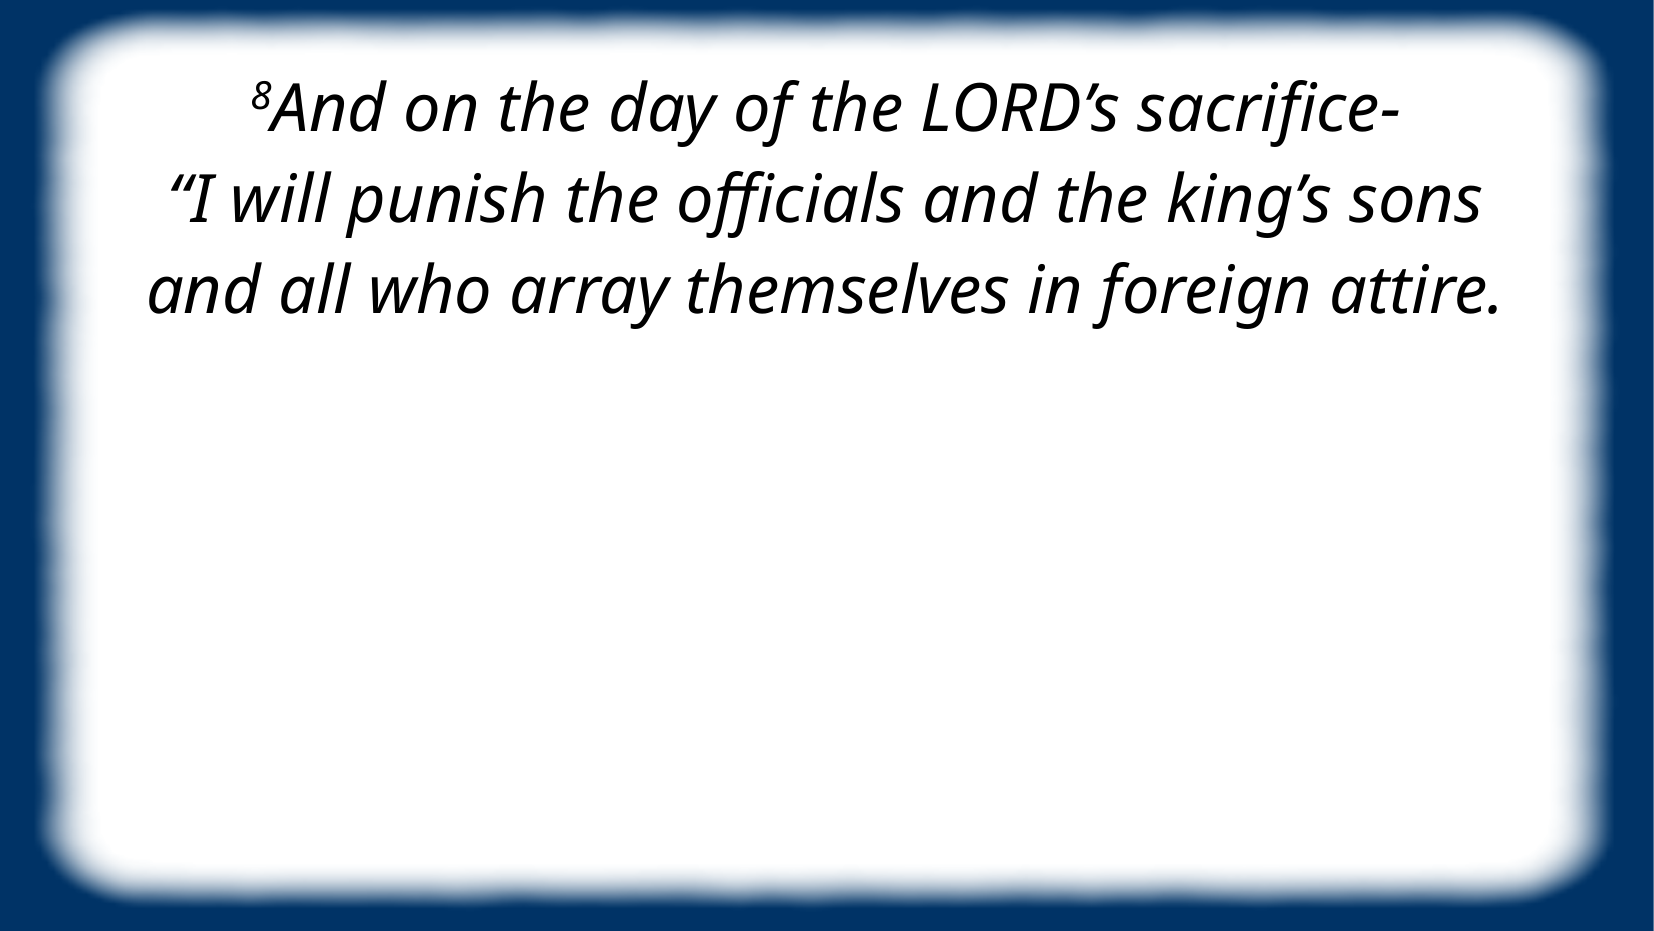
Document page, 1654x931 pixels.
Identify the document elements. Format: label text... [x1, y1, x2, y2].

picture [0, 0, 1654, 931]
text_box 8And on the day of the LORD’s sacrifice- “I will punish the officials and the king’s sons and all who array themselves in foreign attire. [91, 53, 1562, 335]
